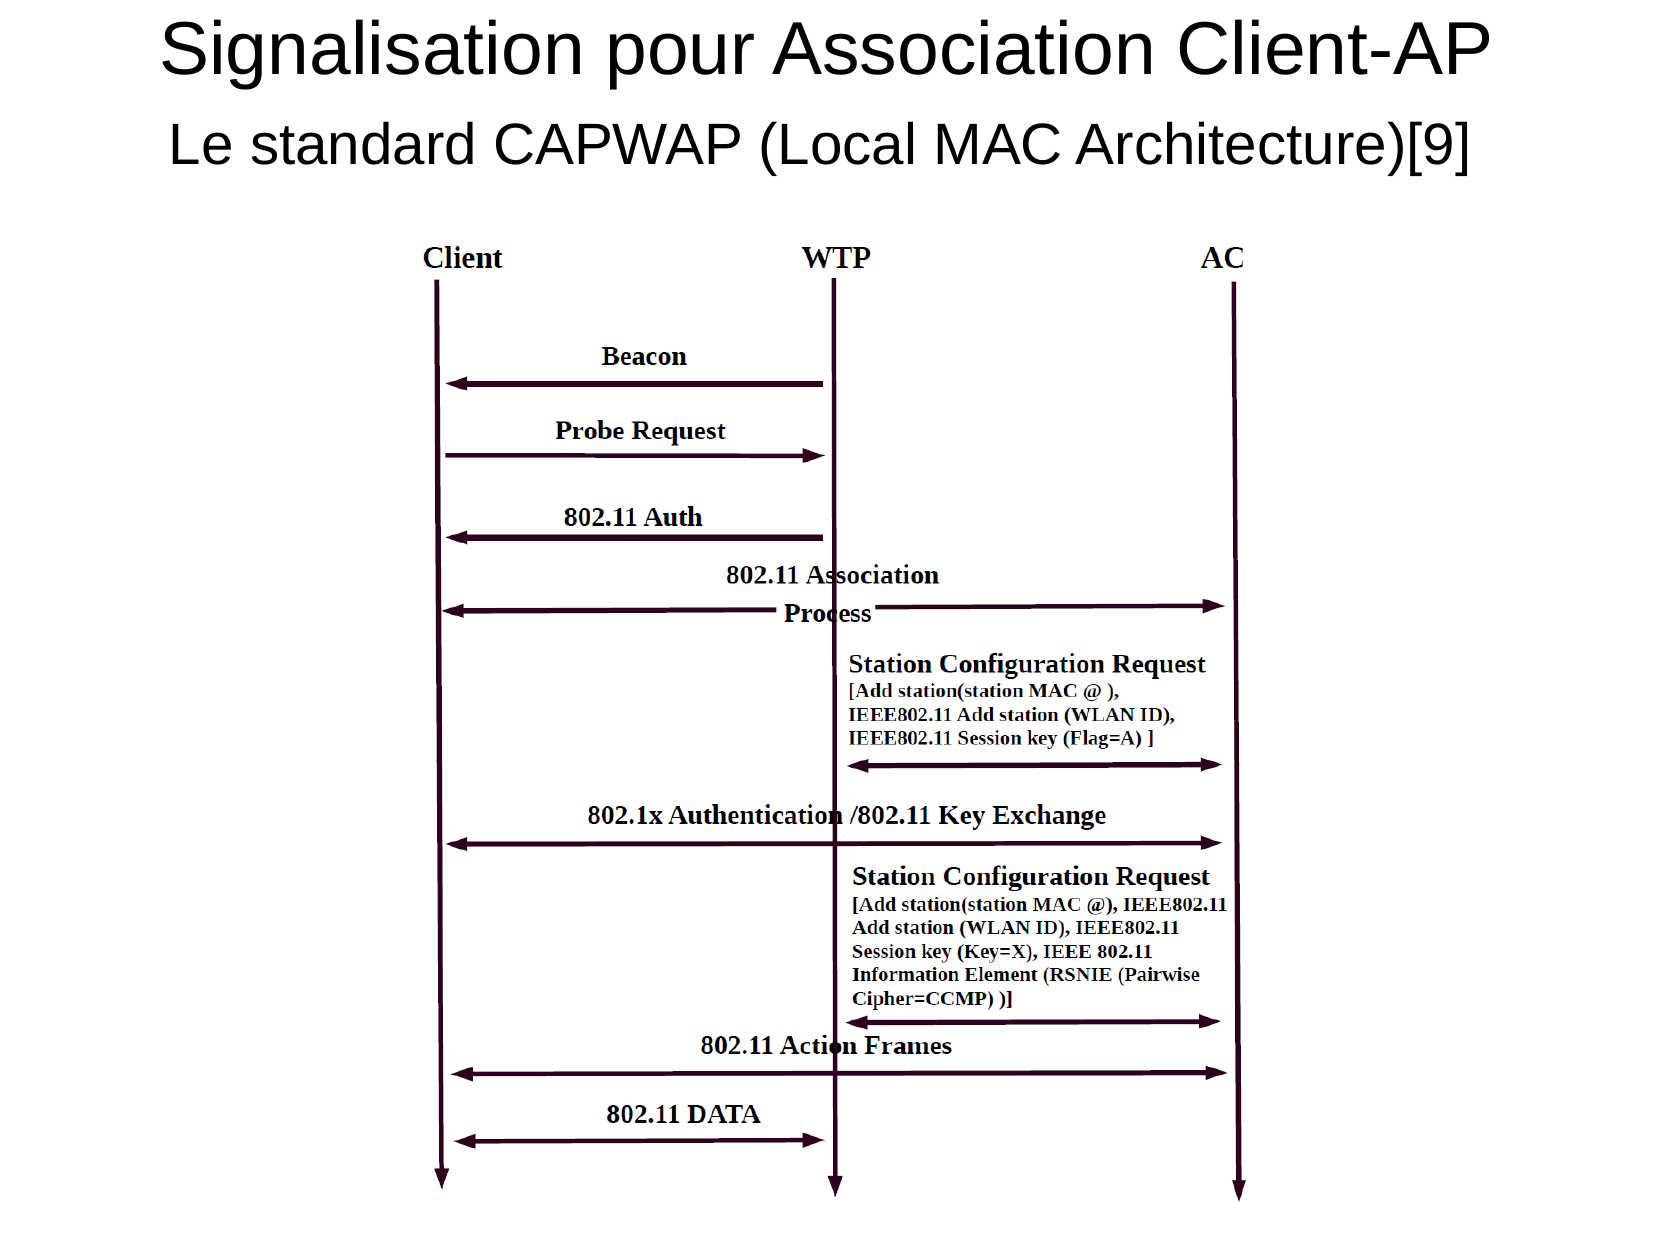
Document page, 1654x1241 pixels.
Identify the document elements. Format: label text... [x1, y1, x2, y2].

picture [418, 236, 1259, 1205]
title Le standard CAPWAP (Local MAC Architecture)[9] [165, 100, 1477, 189]
title Signalisation pour Association Client-AP [82, 2, 1571, 95]
